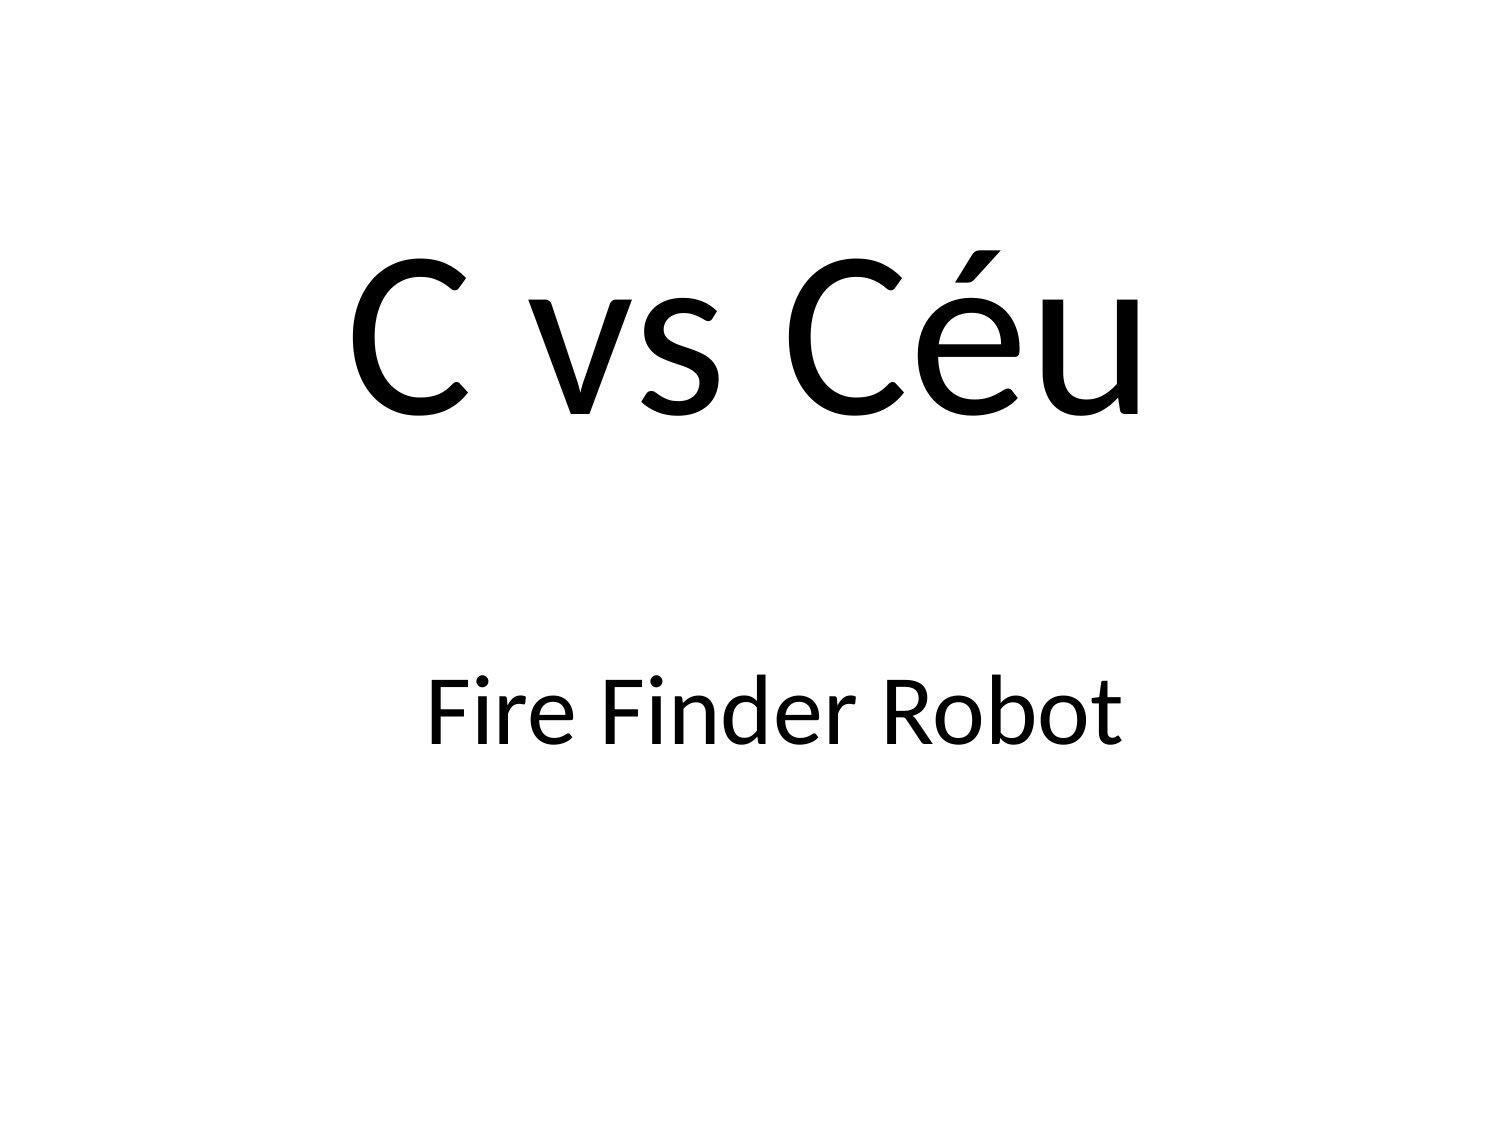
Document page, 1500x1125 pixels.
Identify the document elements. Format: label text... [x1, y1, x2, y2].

text_box C vs Céu [62, 137, 1438, 500]
text_box Fire Finder Robot [249, 637, 1300, 925]
